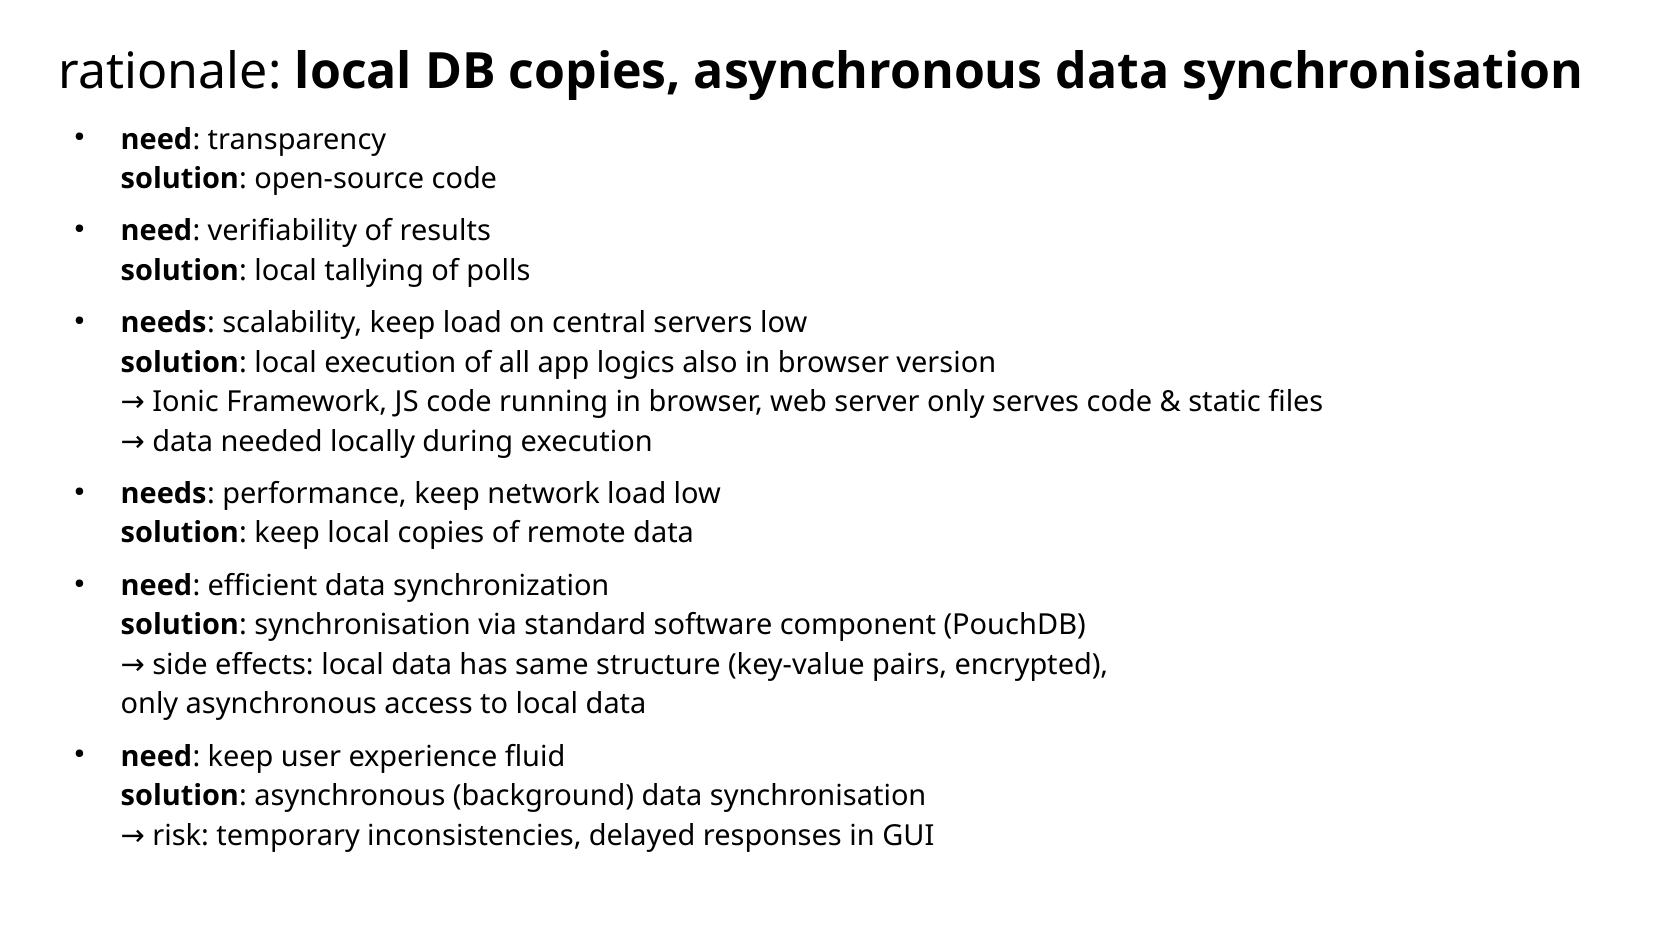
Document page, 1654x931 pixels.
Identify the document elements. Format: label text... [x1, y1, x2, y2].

title rationale: local DB copies, asynchronous data synchronisation [59, 37, 1595, 101]
list need: transparency solution: open-source code need: verifiability of results solution: local tallying of polls needs: scalability, keep load on central servers low solution: local execution of all app logics also in browser version → Ionic Framework, JS code running in browser, web server only serves code & static files → data needed locally during execution needs: performance, keep network load low solution: keep local copies of remote data need: efficient data synchronization solution: synchronisation via standard software component (PouchDB) → side effects: local data has same structure (key-value pairs, encrypted), only asynchronous access to local data need: keep user experience fluid solution: asynchronous (background) data synchronisation → risk: temporary inconsistencies, delayed responses in GUI [59, 118, 1595, 857]
